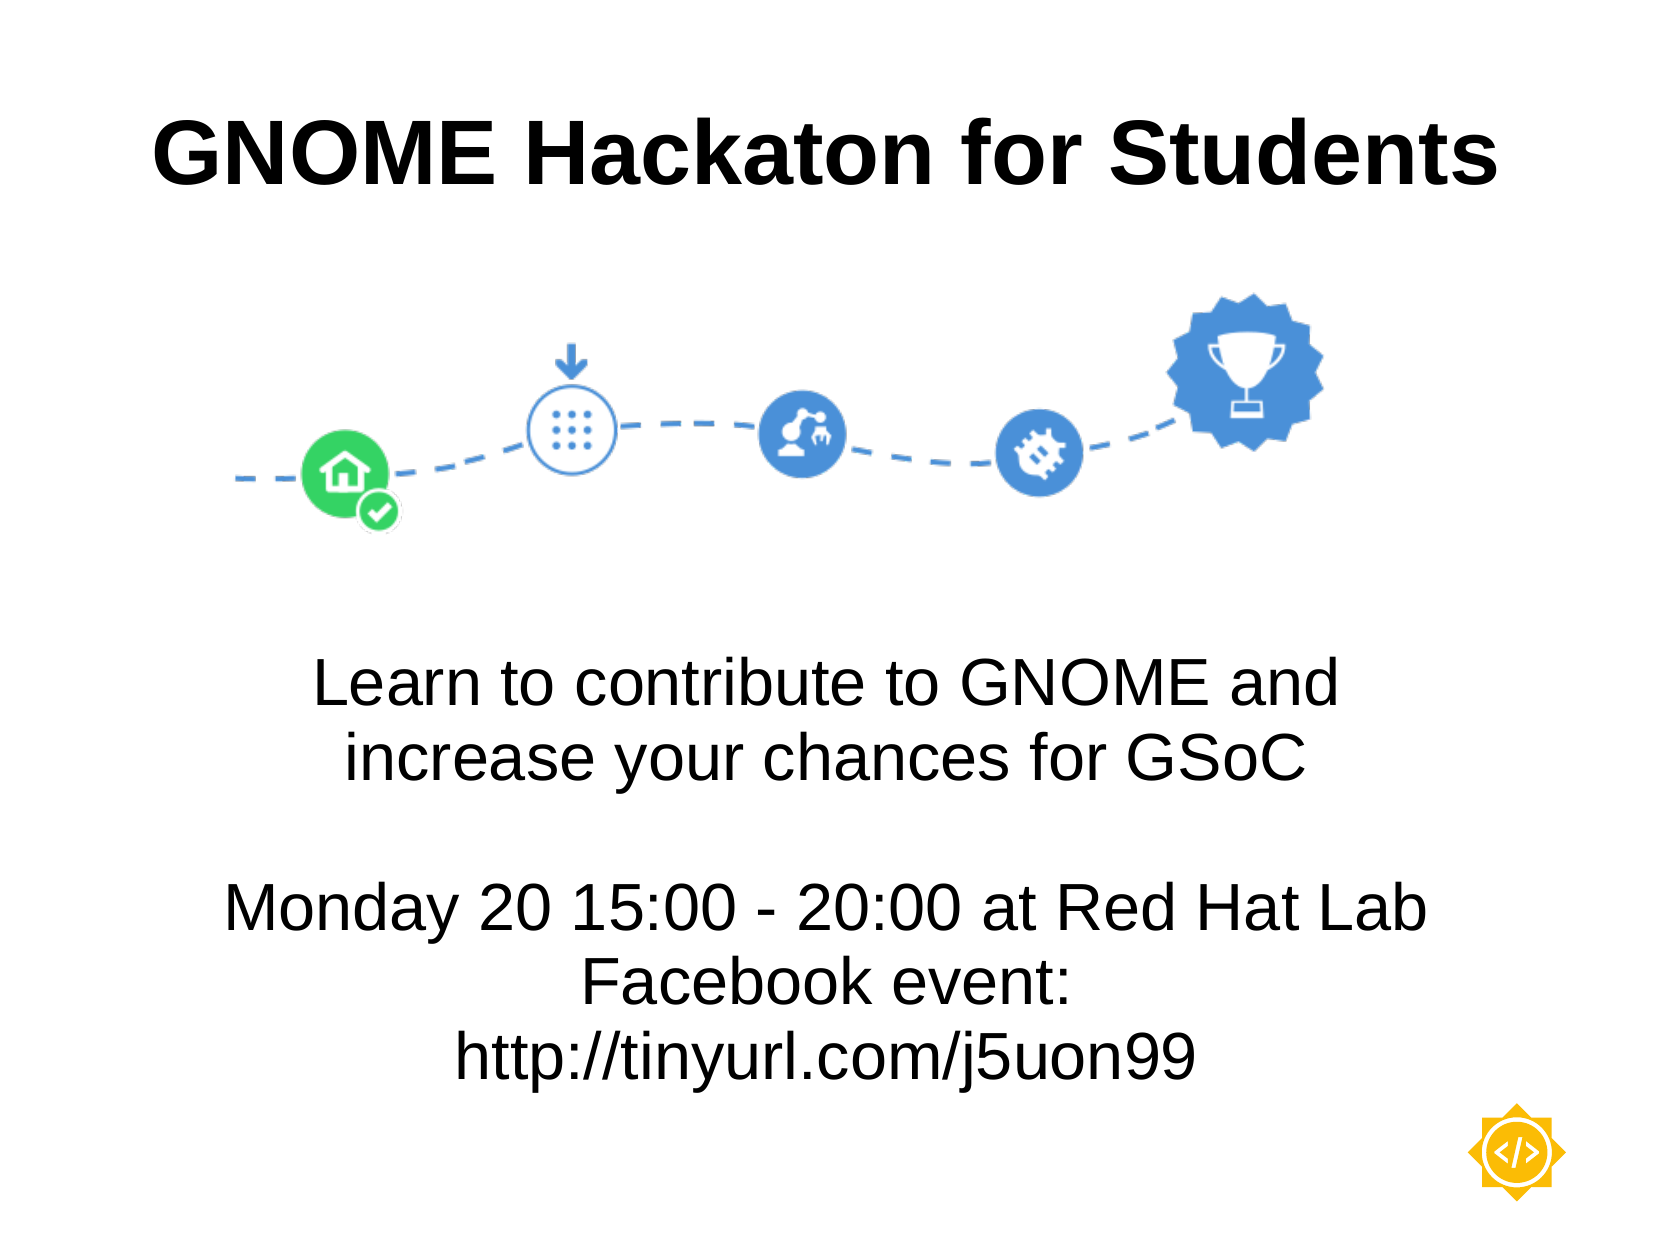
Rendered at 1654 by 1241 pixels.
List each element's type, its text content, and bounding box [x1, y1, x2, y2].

title GNOME Hackaton for Students [82, 49, 1571, 257]
picture [224, 271, 1382, 537]
text_box Learn to contribute to GNOME and increase your chances for GSoC Monday 20 15:00 - 20:00 at Red Hat Lab Facebook event: http://tinyurl.com/j5uon99 [200, 637, 1453, 1102]
